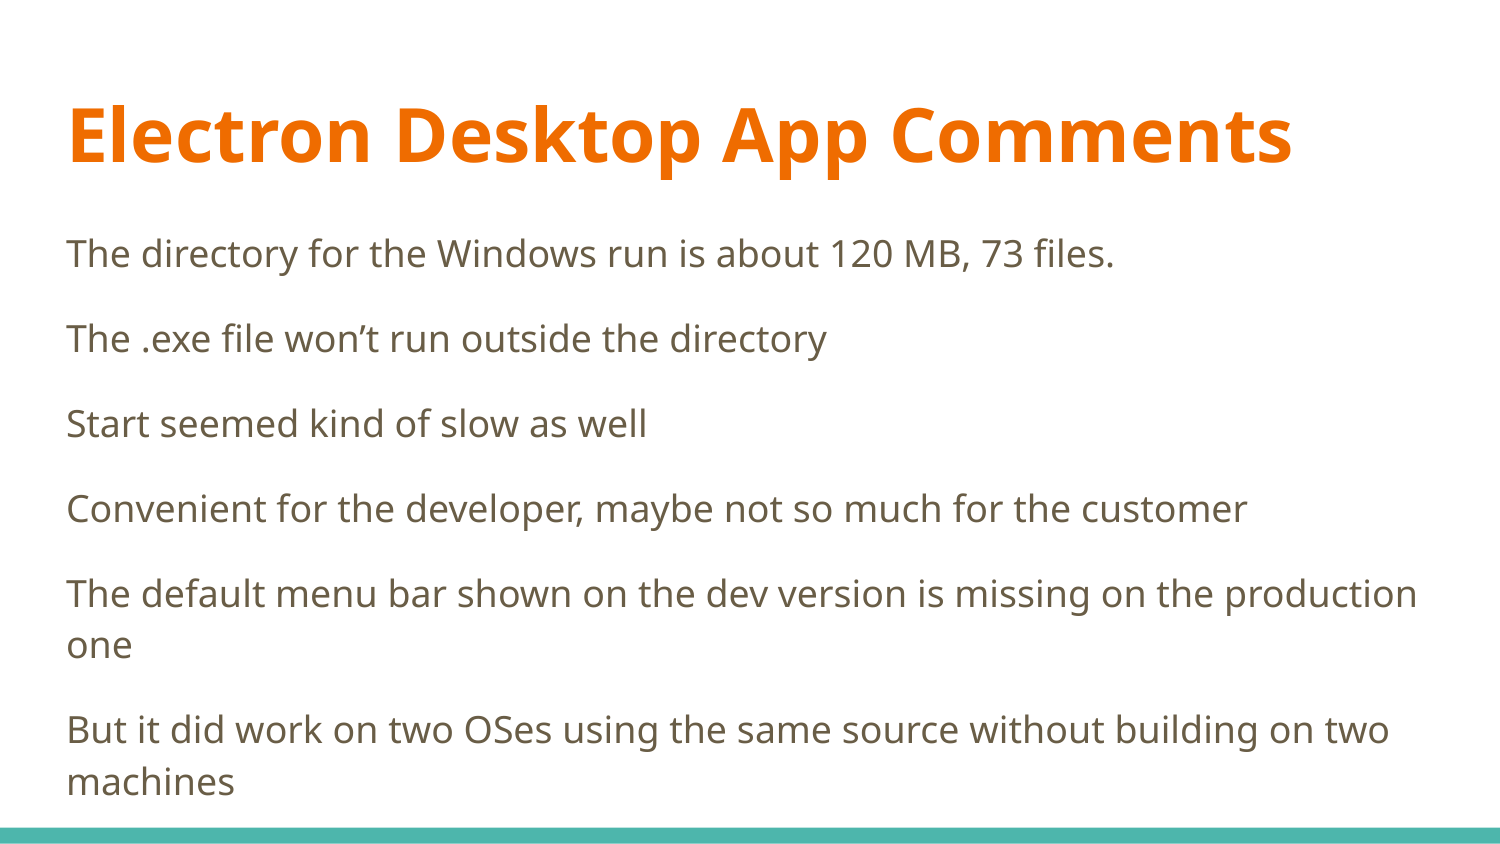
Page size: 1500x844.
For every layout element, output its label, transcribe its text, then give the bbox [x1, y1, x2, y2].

title Electron Desktop App Comments [51, 72, 1449, 189]
list The directory for the Windows run is about 120 MB, 73 files. The .exe file won’t run outside the directory Start seemed kind of slow as well Convenient for the developer, maybe not so much for the customer The default menu bar shown on the dev version is missing on the production one But it did work on two OSes using the same source without building on two machines [51, 207, 1449, 812]
